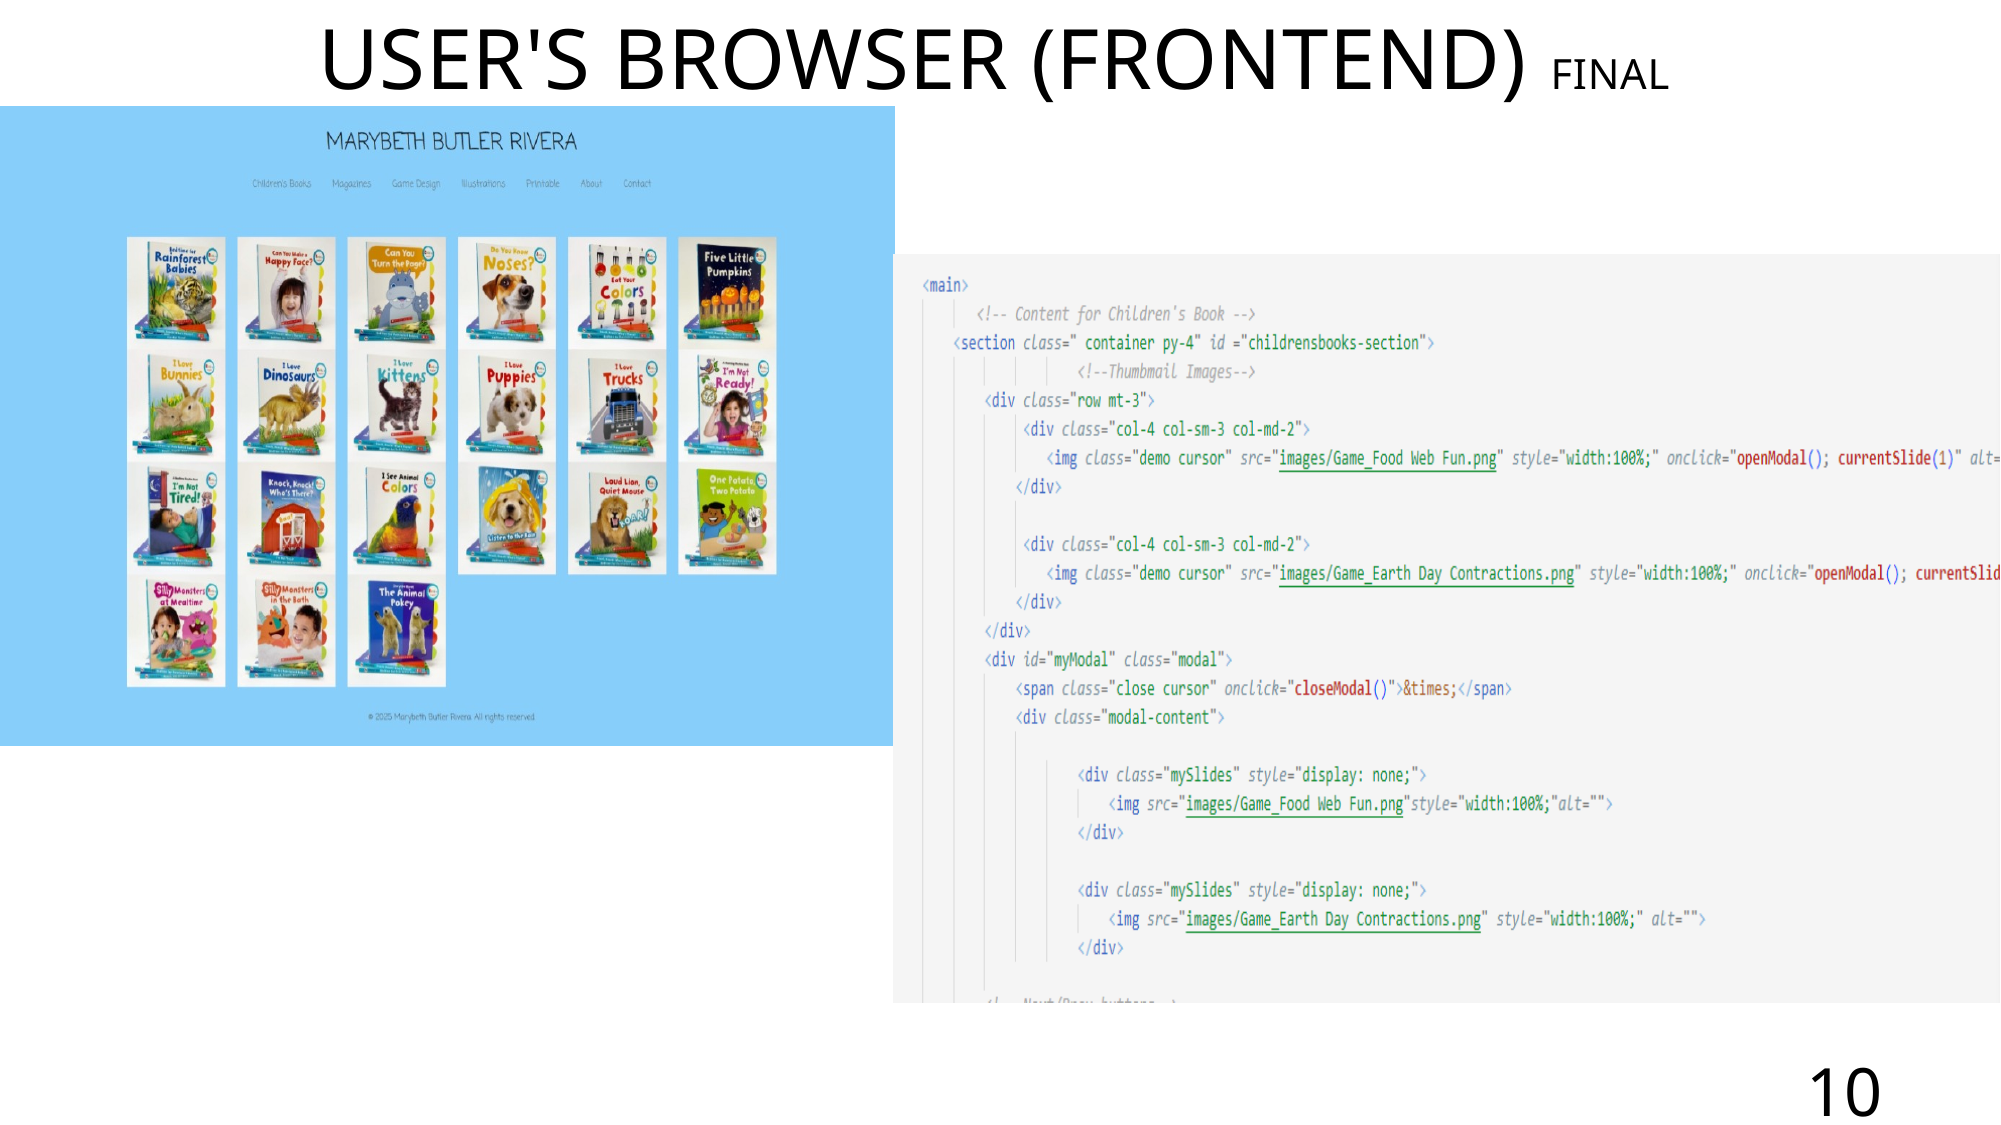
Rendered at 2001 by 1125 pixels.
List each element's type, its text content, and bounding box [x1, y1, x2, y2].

title USER'S BROWSER (FRONTEND) final [117, 0, 1872, 214]
slide_number 18 [1791, 1042, 1902, 1103]
picture [0, 106, 2000, 1003]
